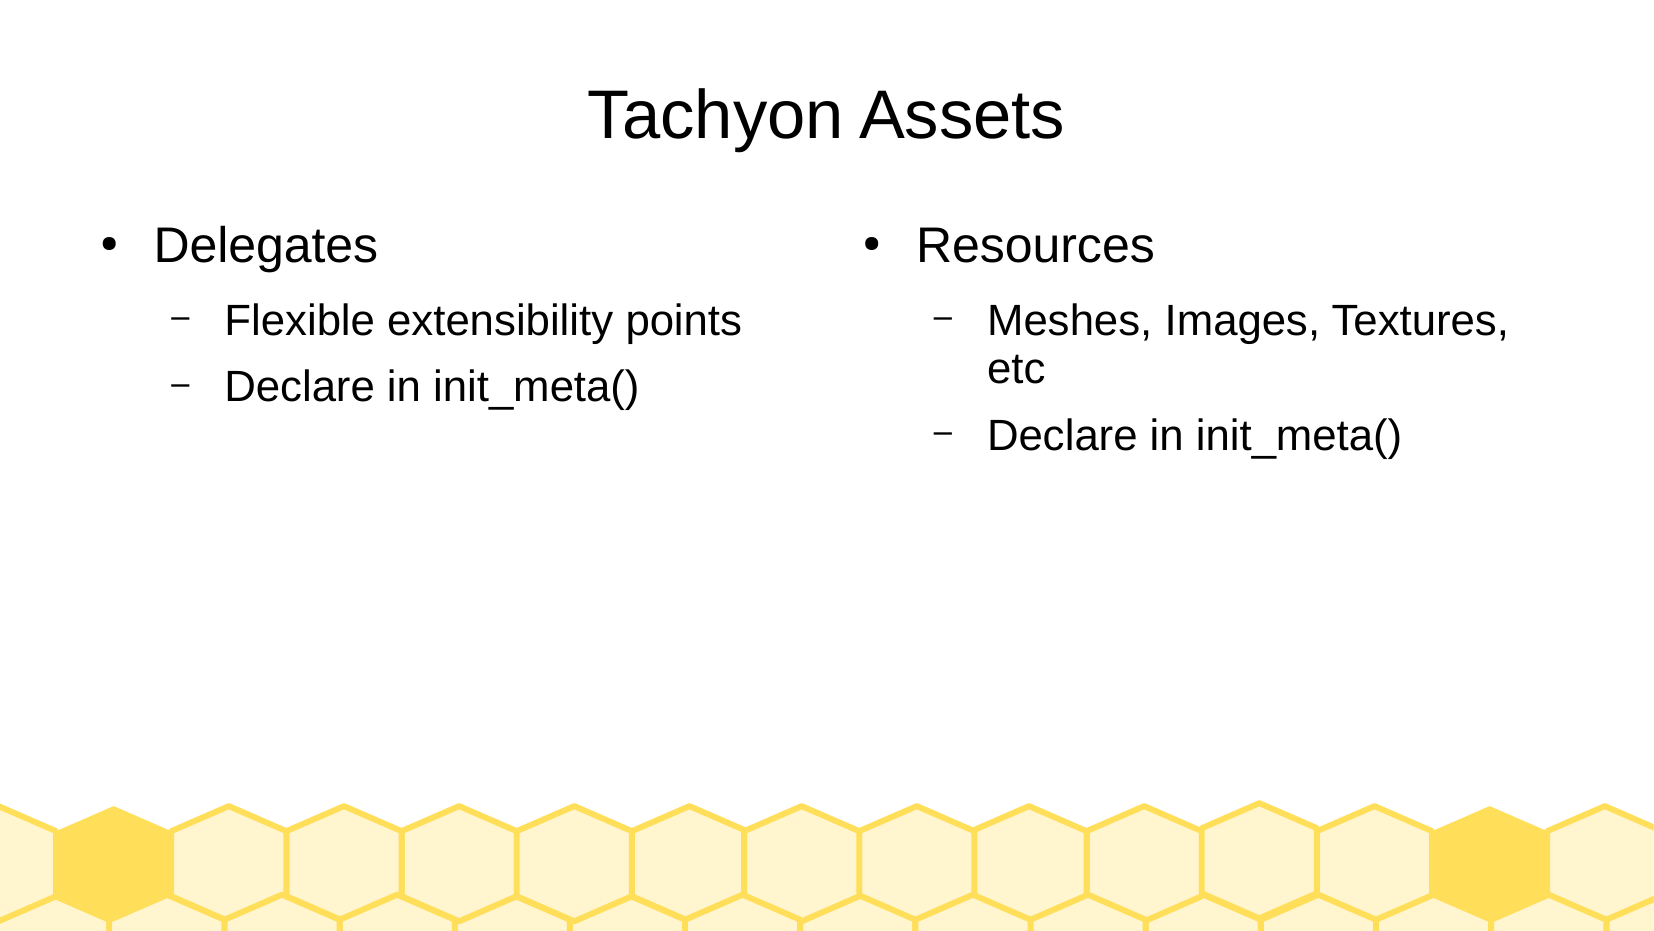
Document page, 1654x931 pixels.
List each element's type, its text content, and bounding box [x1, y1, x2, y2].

title Tachyon Assets [82, 37, 1571, 193]
list Resources Meshes, Images, Textures, etc Declare in init_meta() [845, 217, 1572, 758]
list Delegates Flexible extensibility points Declare in init_meta() [82, 217, 809, 758]
